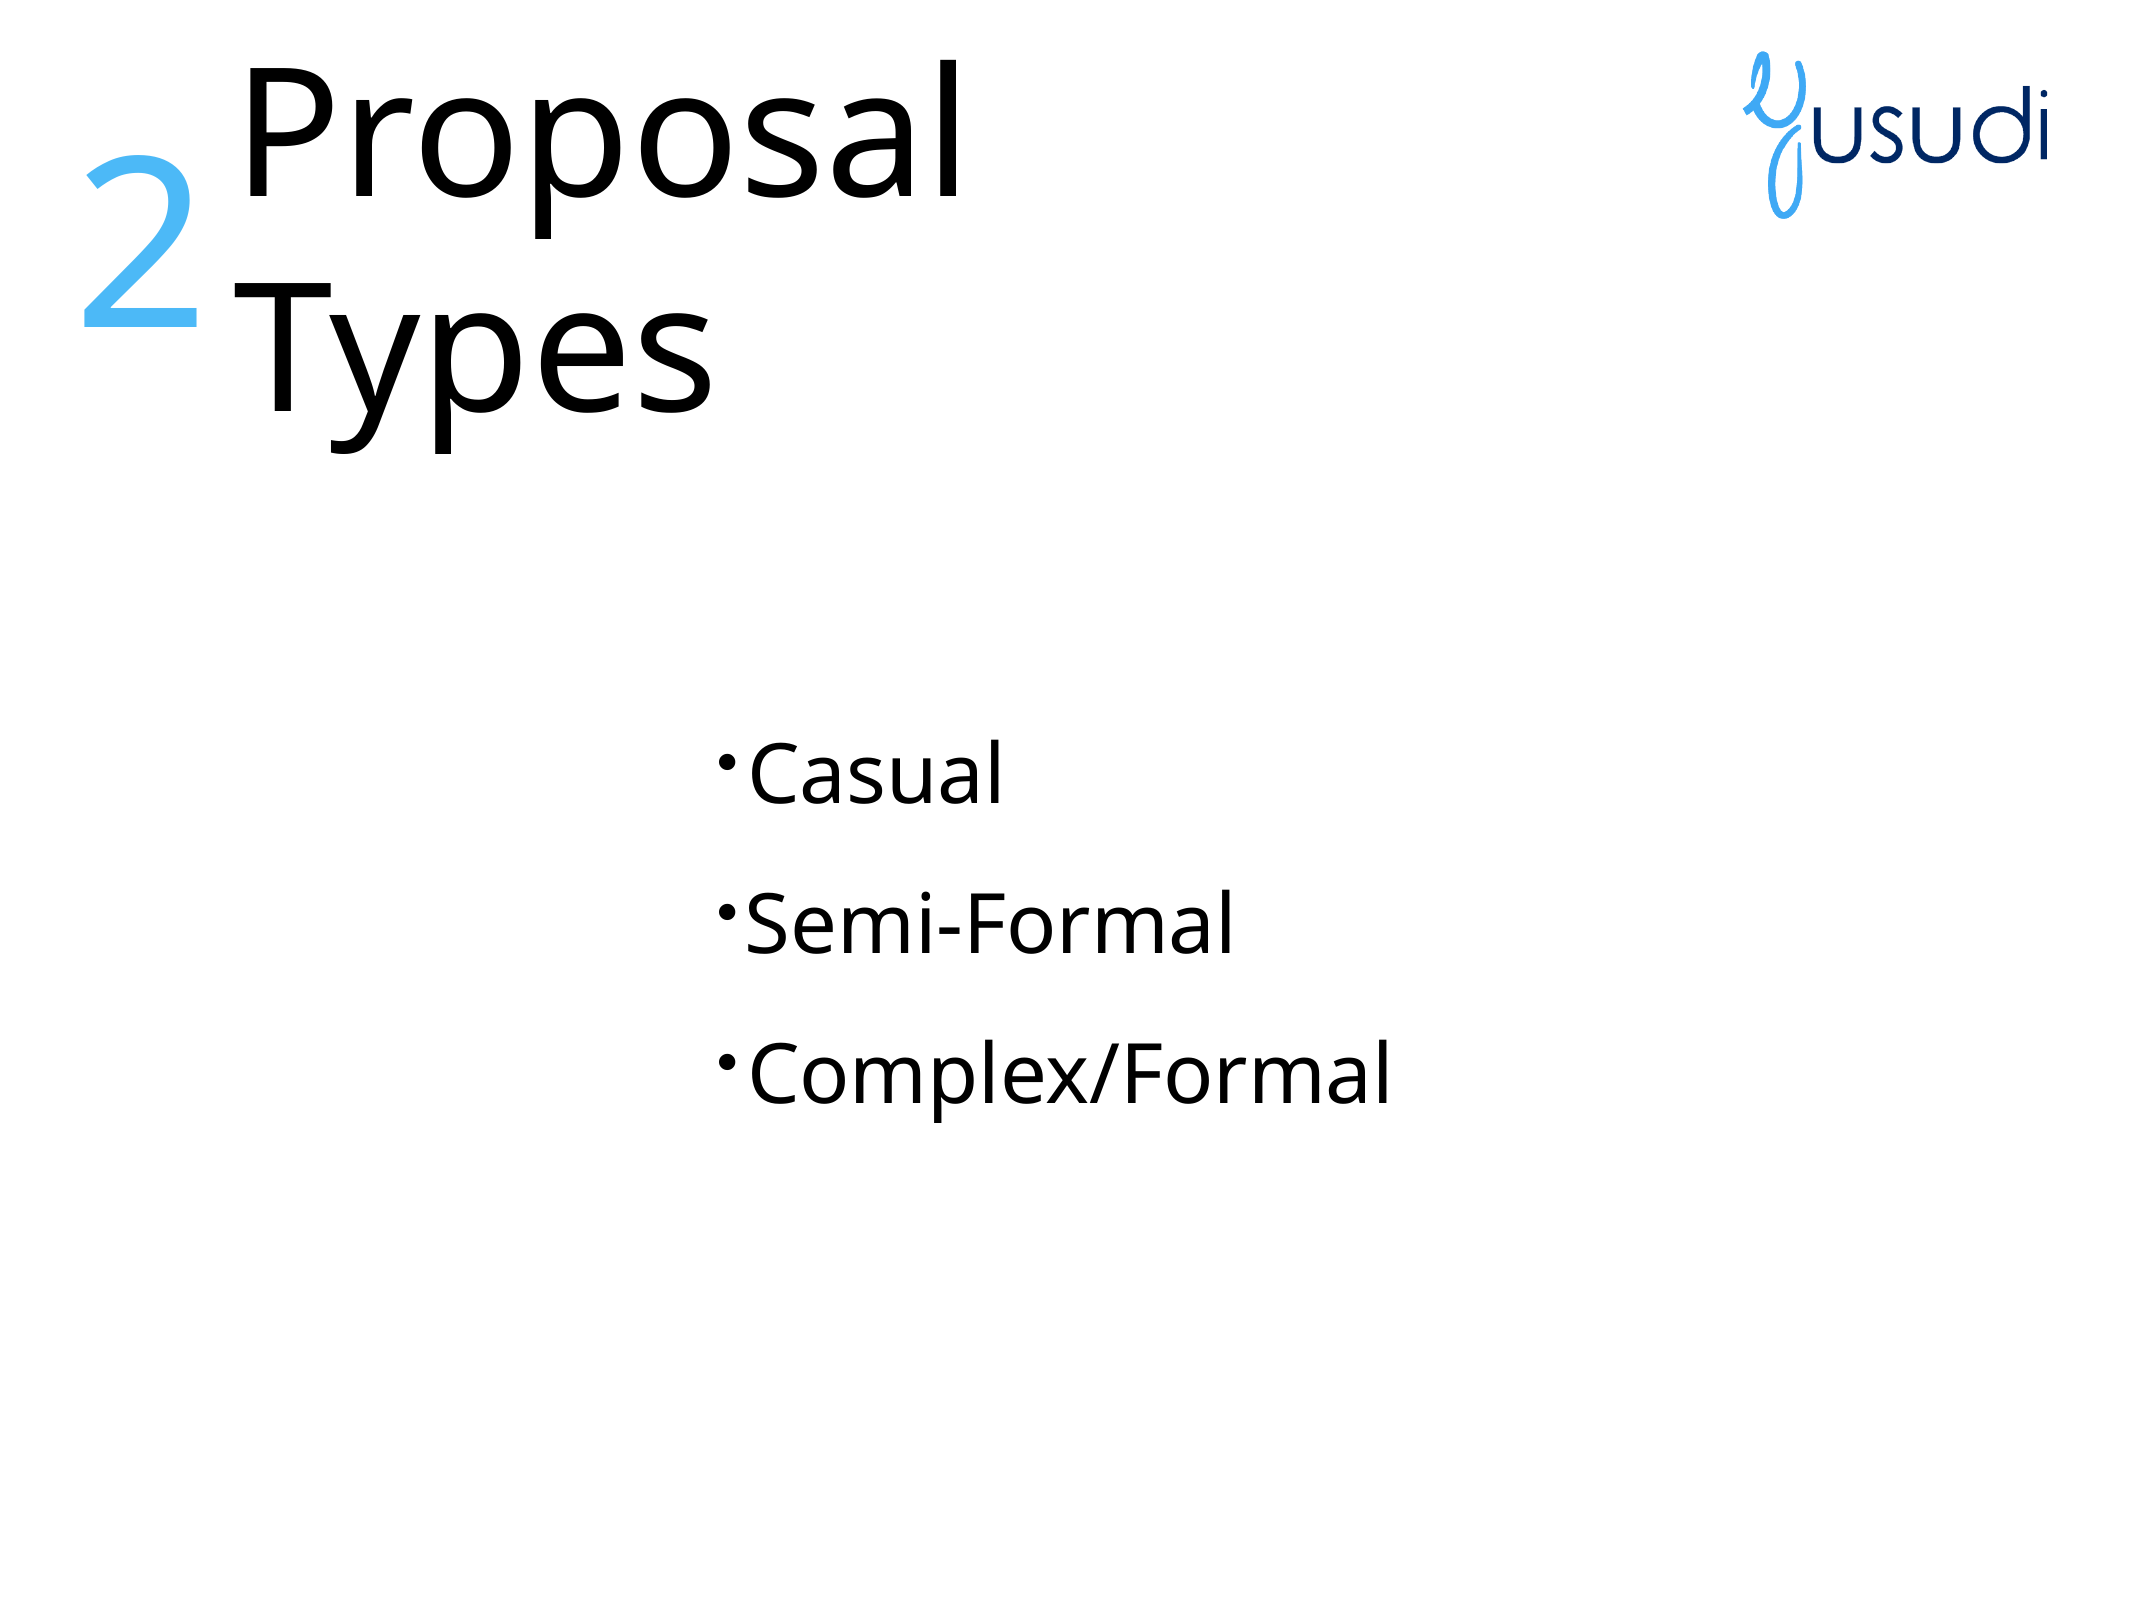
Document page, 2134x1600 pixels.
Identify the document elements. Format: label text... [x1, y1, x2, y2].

text_box Casual Semi-Formal Complex/Formal [708, 661, 1425, 1176]
picture [1740, 51, 2086, 219]
text_box 2 [65, 81, 218, 384]
text_box Proposal Types [225, 8, 1493, 456]
